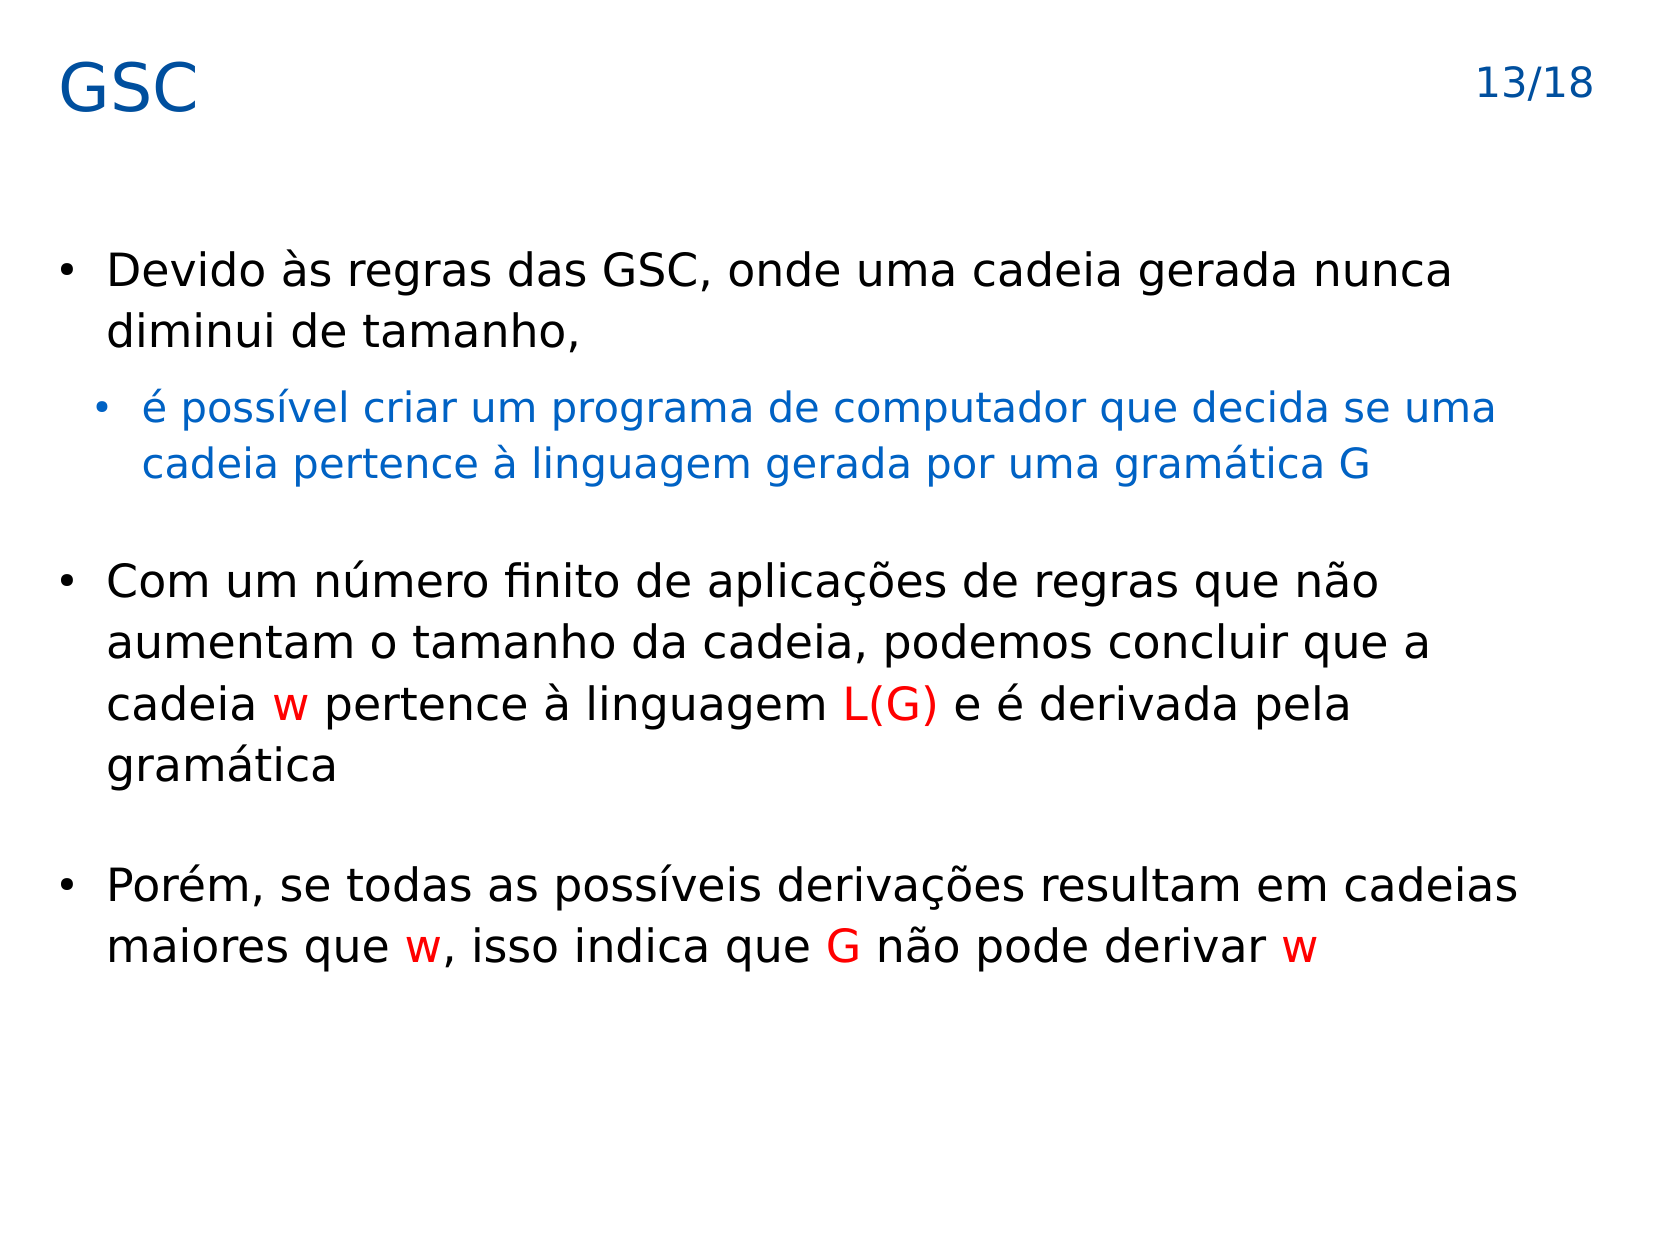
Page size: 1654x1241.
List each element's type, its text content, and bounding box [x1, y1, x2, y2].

title GSC [59, 29, 1625, 148]
list Devido às regras das GSC, onde uma cadeia gerada nunca diminui de tamanho, é possível criar um programa de computador que decida se uma cadeia pertence à linguagem gerada por uma gramática G Com um número finito de aplicações de regras que não aumentam o tamanho da cadeia, podemos concluir que a cadeia w pertence à linguagem L(G) e é derivada pela gramática Porém, se todas as possíveis derivações resultam em cadeias maiores que w, isso indica que G não pode derivar w [59, 236, 1595, 1211]
